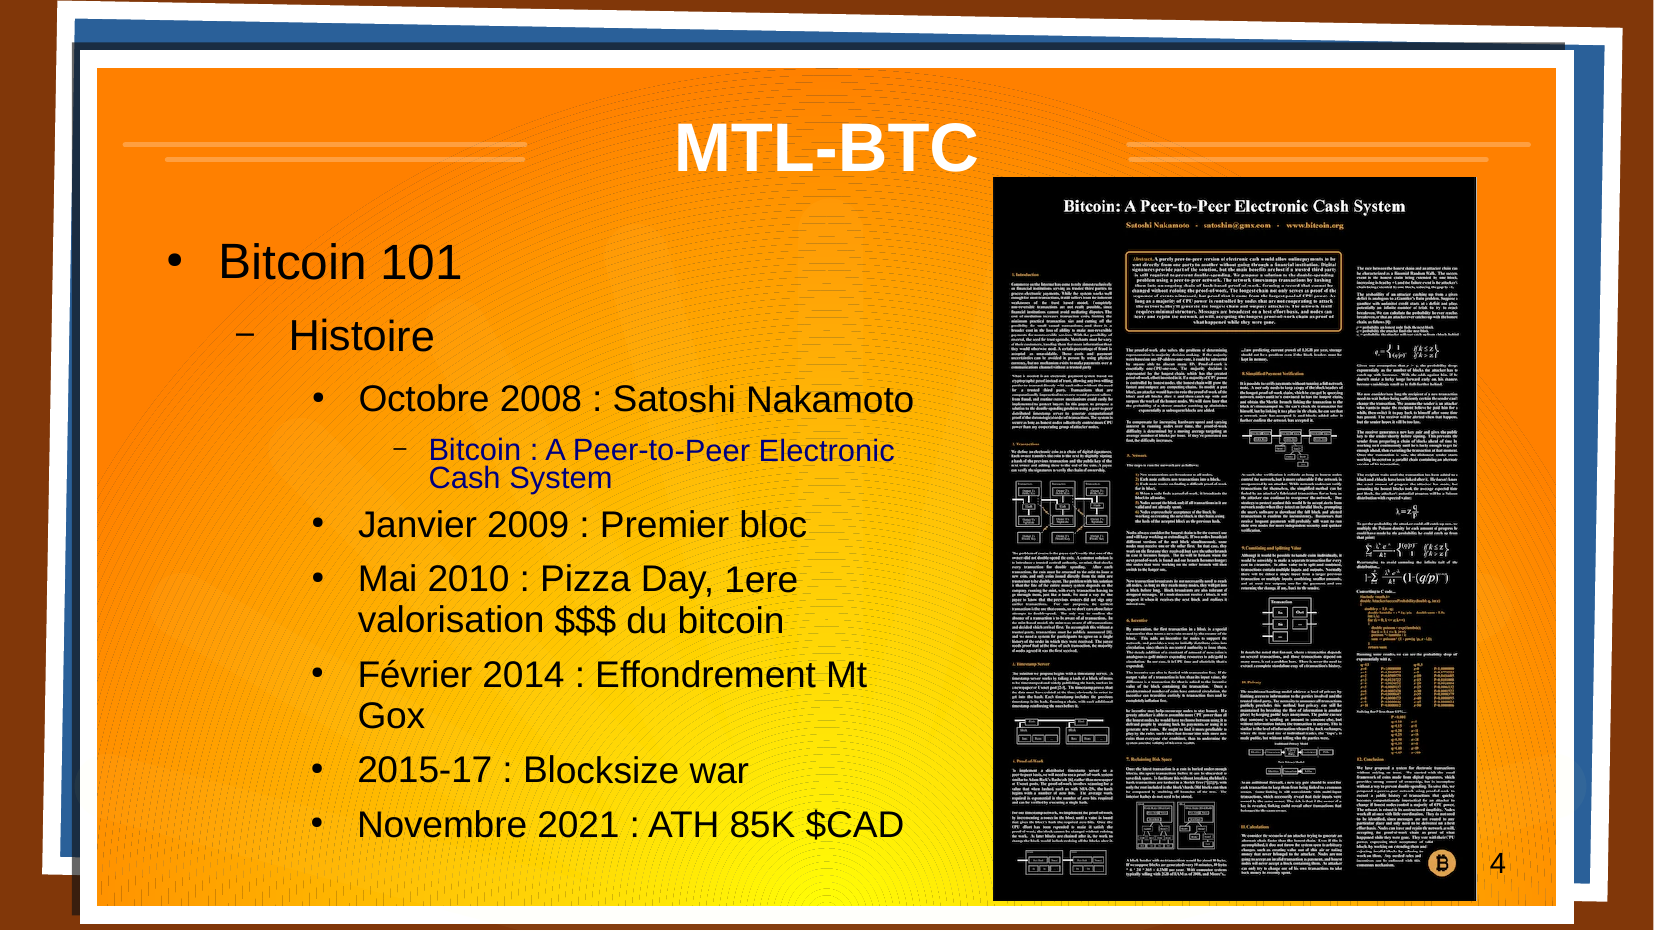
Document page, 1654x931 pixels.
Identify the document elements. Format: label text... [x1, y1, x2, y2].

picture [993, 177, 1477, 901]
title MTL-BTC [531, 73, 1123, 222]
list Bitcoin 101 Histoire Octobre 2008 : Satoshi Nakamoto Bitcoin : A Peer-to-Peer Electronic Cash System Janvier 2009 : Premier bloc Mai 2010 : Pizza Day, 1ere valorisation $$$ du bitcoin Février 2014 : Effondrement Mt Gox 2015-17 : Blocksize war Novembre 2021 : ATH 85K $CAD [146, 233, 917, 828]
